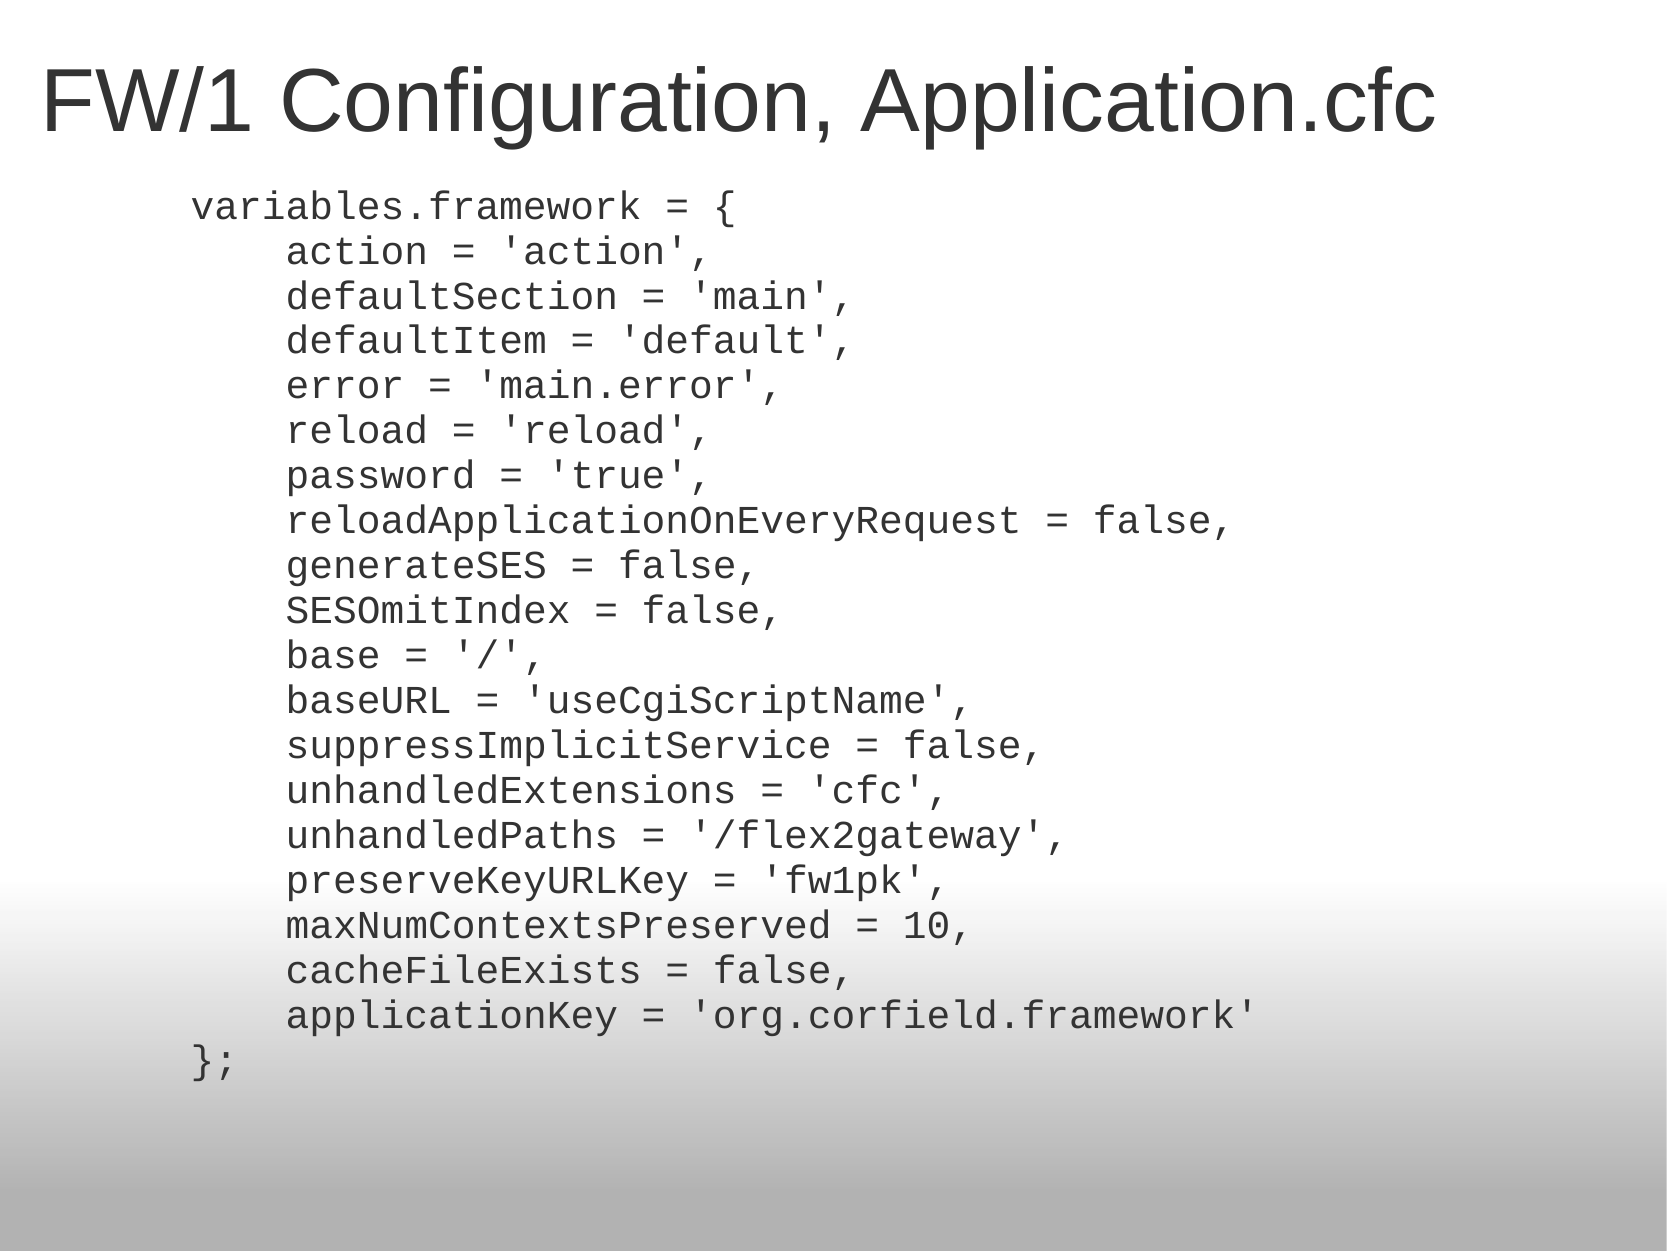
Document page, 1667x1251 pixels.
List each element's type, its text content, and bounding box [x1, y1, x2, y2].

title FW/1 Configuration, Application.cfc [40, 50, 1627, 201]
picture [0, 0, 1667, 1251]
list variables.framework = { action = 'action', defaultSection = 'main', defaultItem = 'default', error = 'main.error', reload = 'reload', password = 'true', reloadApplicationOnEveryRequest = false, generateSES = false, SESOmitIndex = false, base = '/', baseURL = 'useCgiScriptName', suppressImplicitService = false, unhandledExtensions = 'cfc', unhandledPaths = '/flex2gateway', preserveKeyURLKey = 'fw1pk', maxNumContextsPreserved = 10, cacheFileExists = false, applicationKey = 'org.corfield.framework' }; [190, 183, 1606, 1179]
